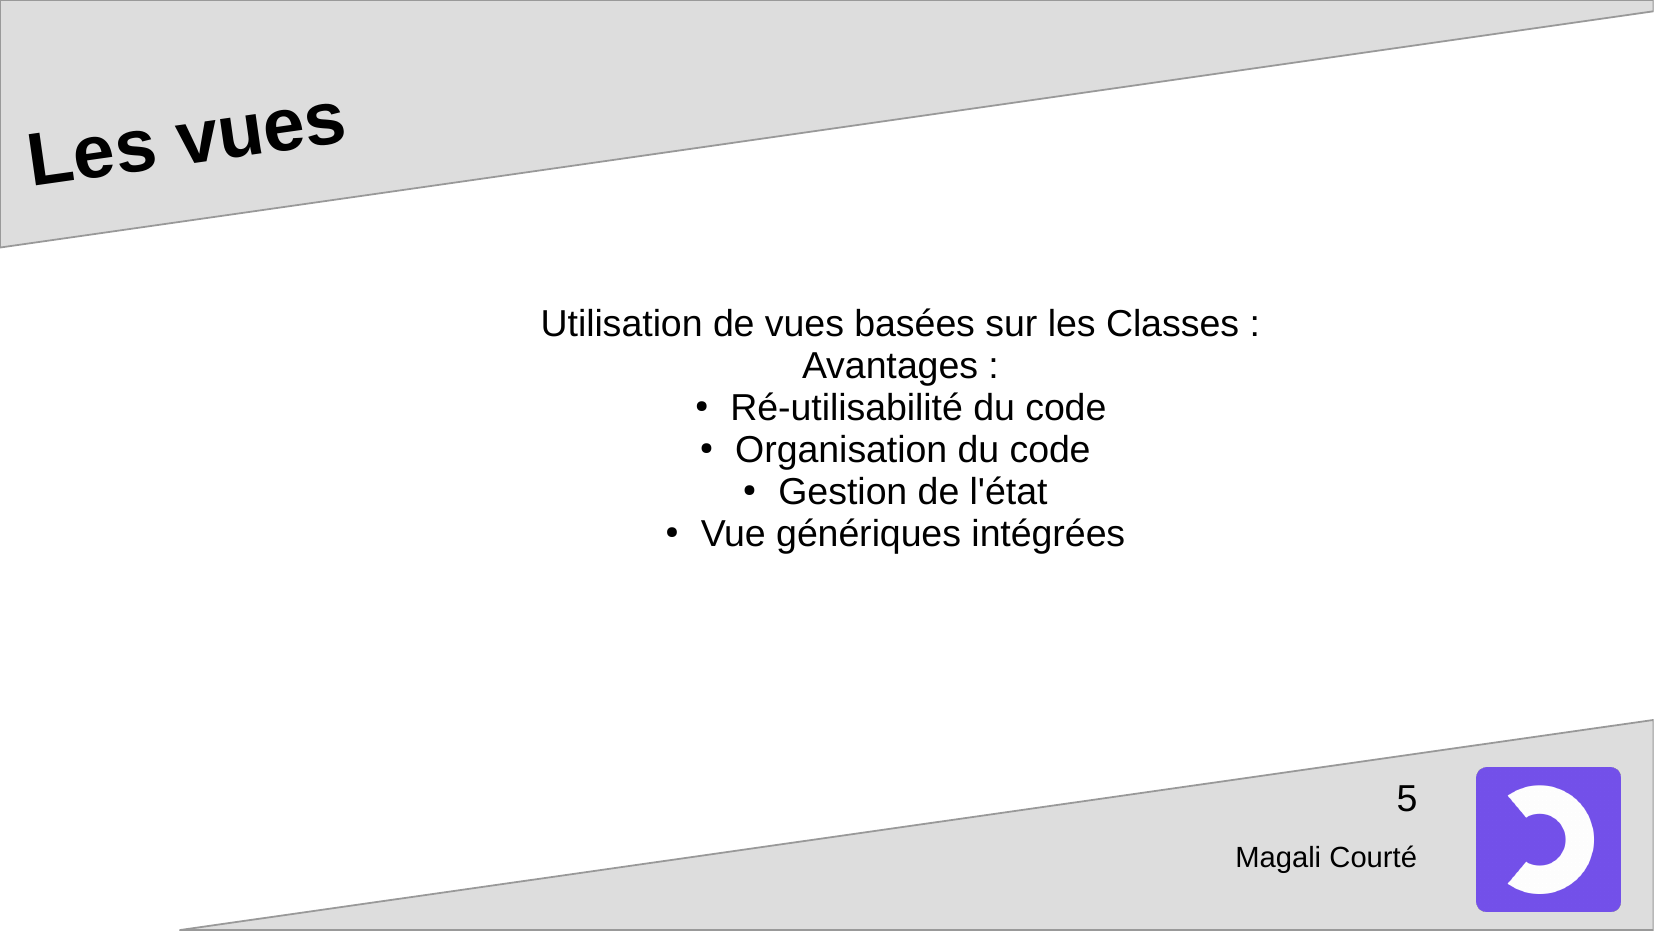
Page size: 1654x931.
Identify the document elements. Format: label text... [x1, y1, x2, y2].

title Les vues [16, 0, 1501, 239]
text_box Utilisation de vues basées sur les Classes : Avantages : Ré-utilisabilité du code Organisation du code Gestion de l'état Vue génériques intégrées [236, 295, 1565, 605]
picture [1476, 767, 1621, 912]
